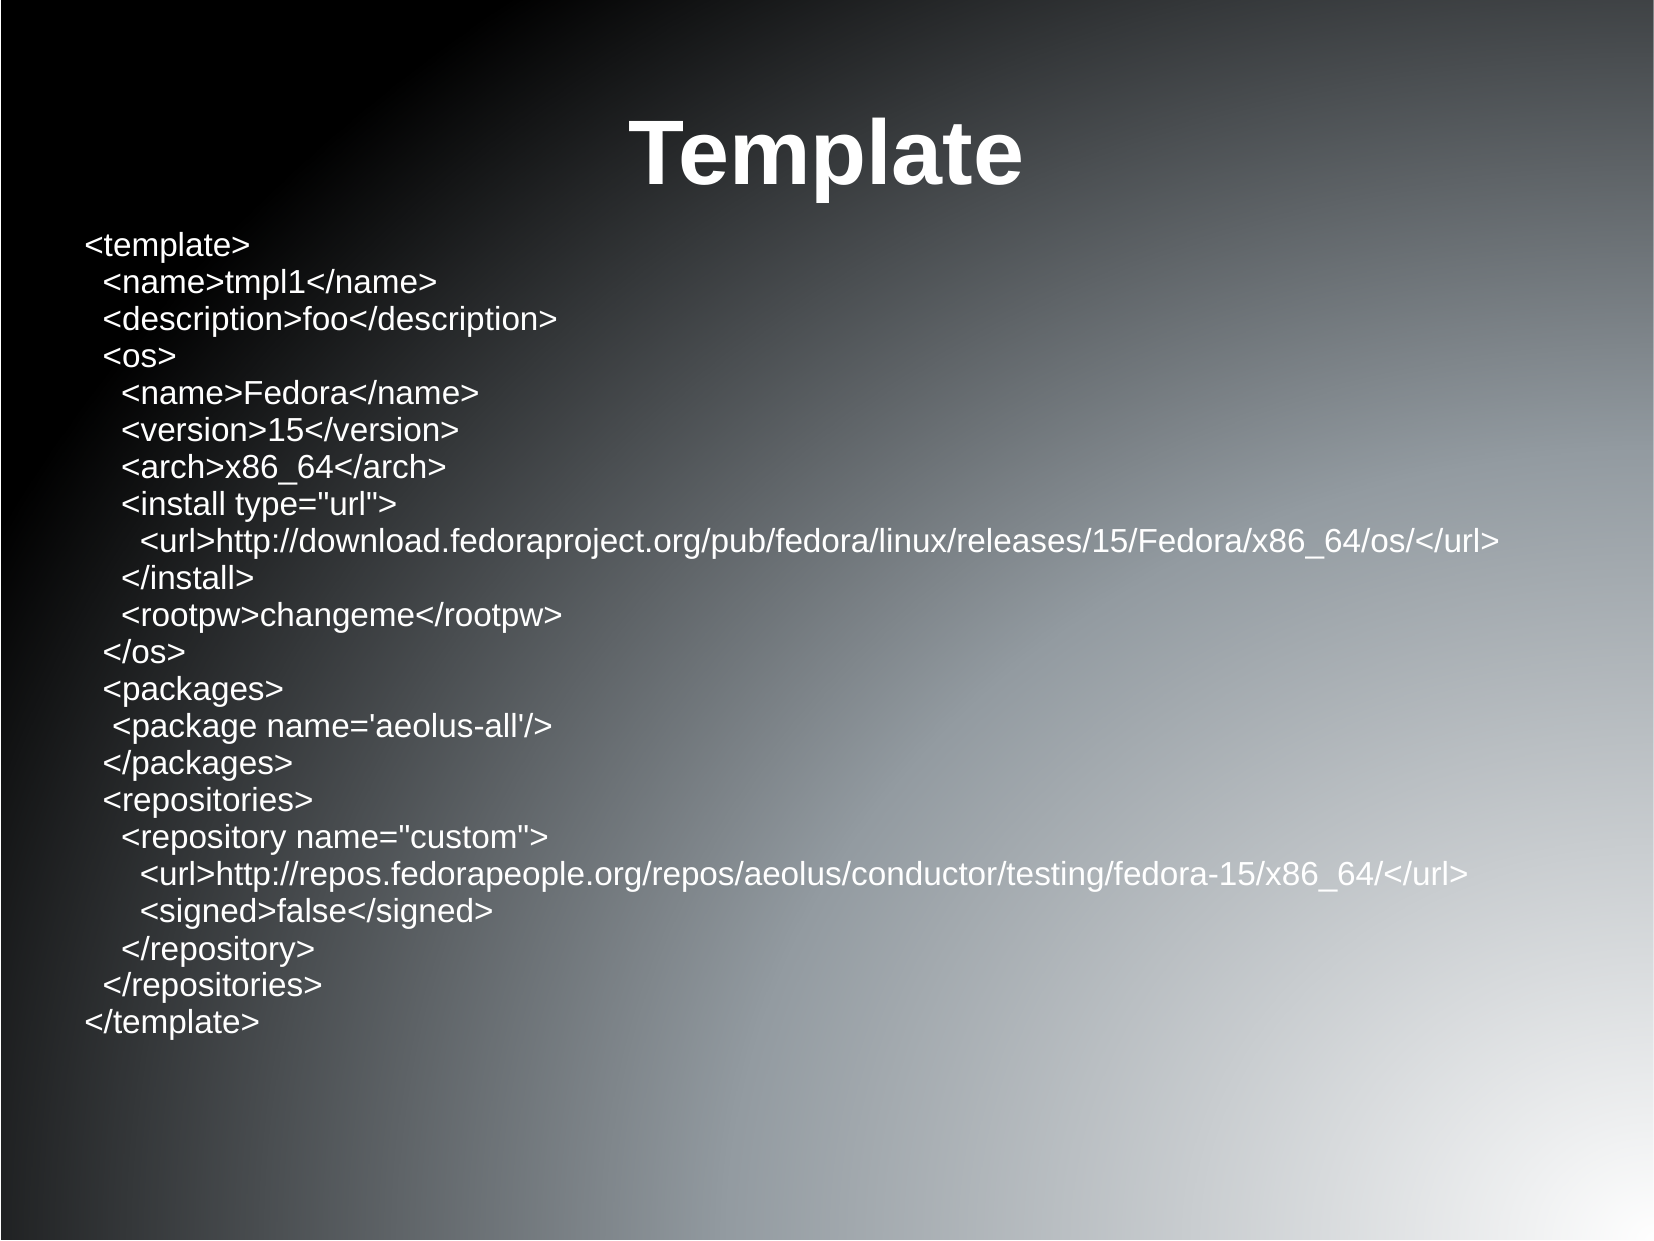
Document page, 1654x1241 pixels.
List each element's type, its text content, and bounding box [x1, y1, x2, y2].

subtitle <template> <name>tmpl1</name> <description>foo</description> <os> <name>Fedora</name> <version>15</version> <arch>x86_64</arch> <install type="url"> <url>http://download.fedoraproject.org/pub/fedora/linux/releases/15/Fedora/x86_64/os/</url> </install> <rootpw>changeme</rootpw> </os> <packages> <package name='aeolus-all'/> </packages> <repositories> <repository name="custom"> <url>http://repos.fedorapeople.org/repos/aeolus/conductor/testing/fedora-15/x86_64/</url> <signed>false</signed> </repository> </repositories> </template> [75, 223, 1564, 1128]
picture [1, 0, 1654, 1240]
title Template [82, 49, 1571, 257]
